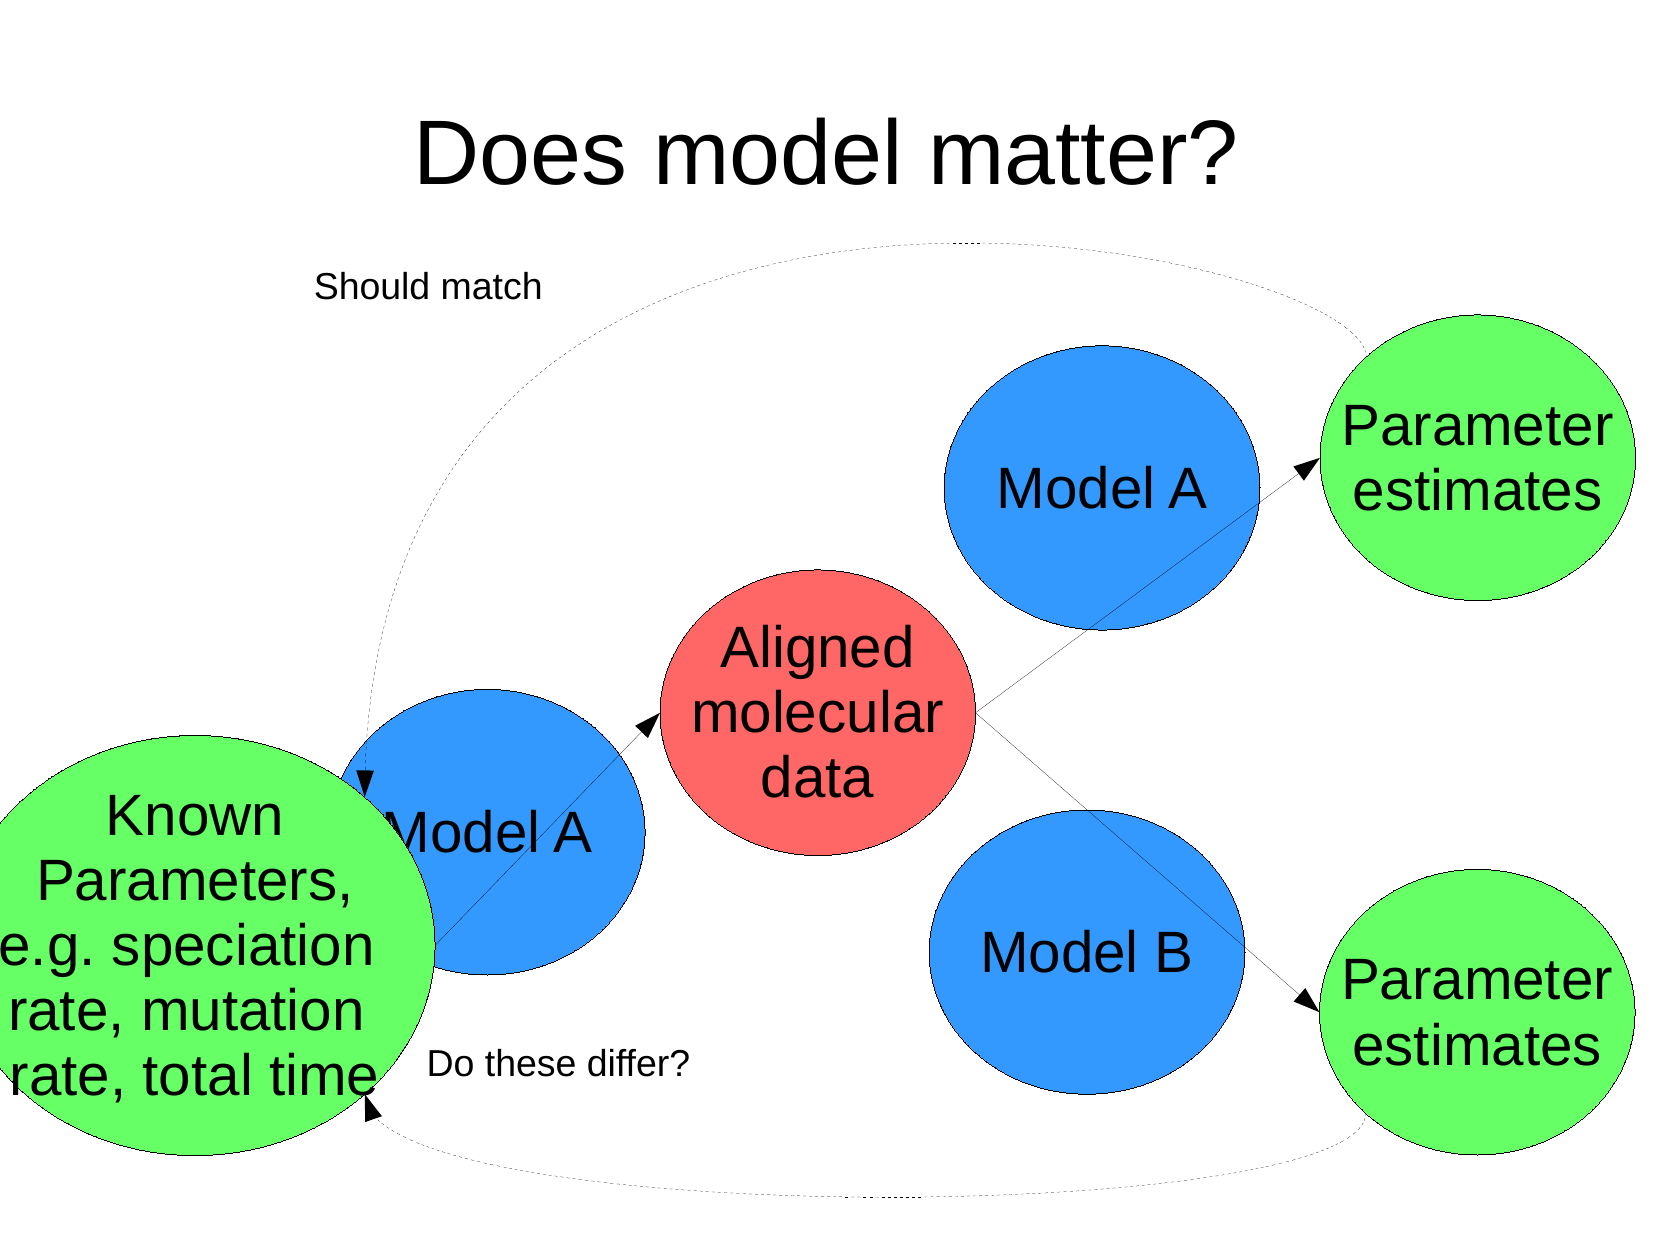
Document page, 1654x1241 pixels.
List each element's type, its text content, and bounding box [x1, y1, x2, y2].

text_box Aligned molecular data [660, 569, 976, 856]
text_box Model A [434, 755, 646, 976]
text_box Model A [1089, 504, 1259, 631]
text_box Model B [1089, 810, 1245, 946]
text_box Do these differ? [411, 1035, 706, 1092]
text_box Parameter estimates [1319, 869, 1636, 1156]
text_box Parameter estimates [1320, 314, 1636, 601]
text_box Model A [341, 689, 620, 943]
text_box Model A [944, 345, 1261, 630]
title Does model matter? [82, 49, 1571, 257]
text_box Model B [929, 810, 1246, 1095]
text_box Should match [299, 258, 558, 316]
text_box Known Parameters, e.g. speciation rate, mutation rate, total time [0, 735, 436, 1156]
